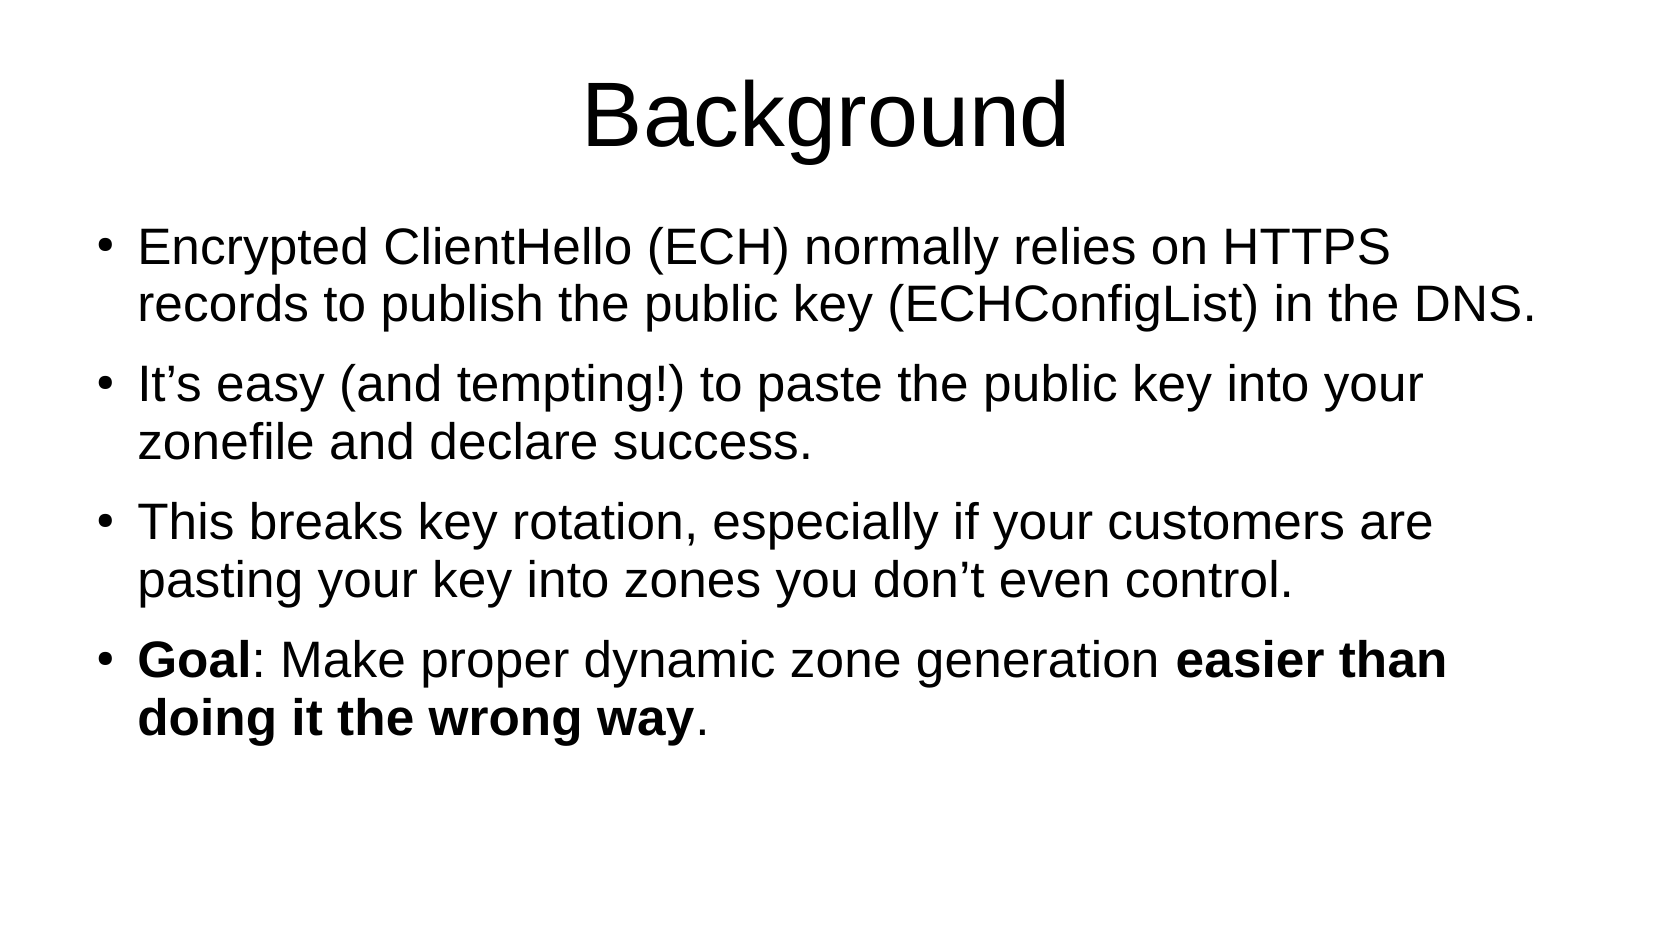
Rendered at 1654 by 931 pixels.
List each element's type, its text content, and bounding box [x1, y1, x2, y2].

title Background [82, 37, 1571, 193]
list Encrypted ClientHello (ECH) normally relies on HTTPS records to publish the public key (ECHConfigList) in the DNS. It’s easy (and tempting!) to paste the public key into your zonefile and declare success. This breaks key rotation, especially if your customers are pasting your key into zones you don’t even control. Goal: Make proper dynamic zone generation easier than doing it the wrong way. [82, 217, 1571, 758]
